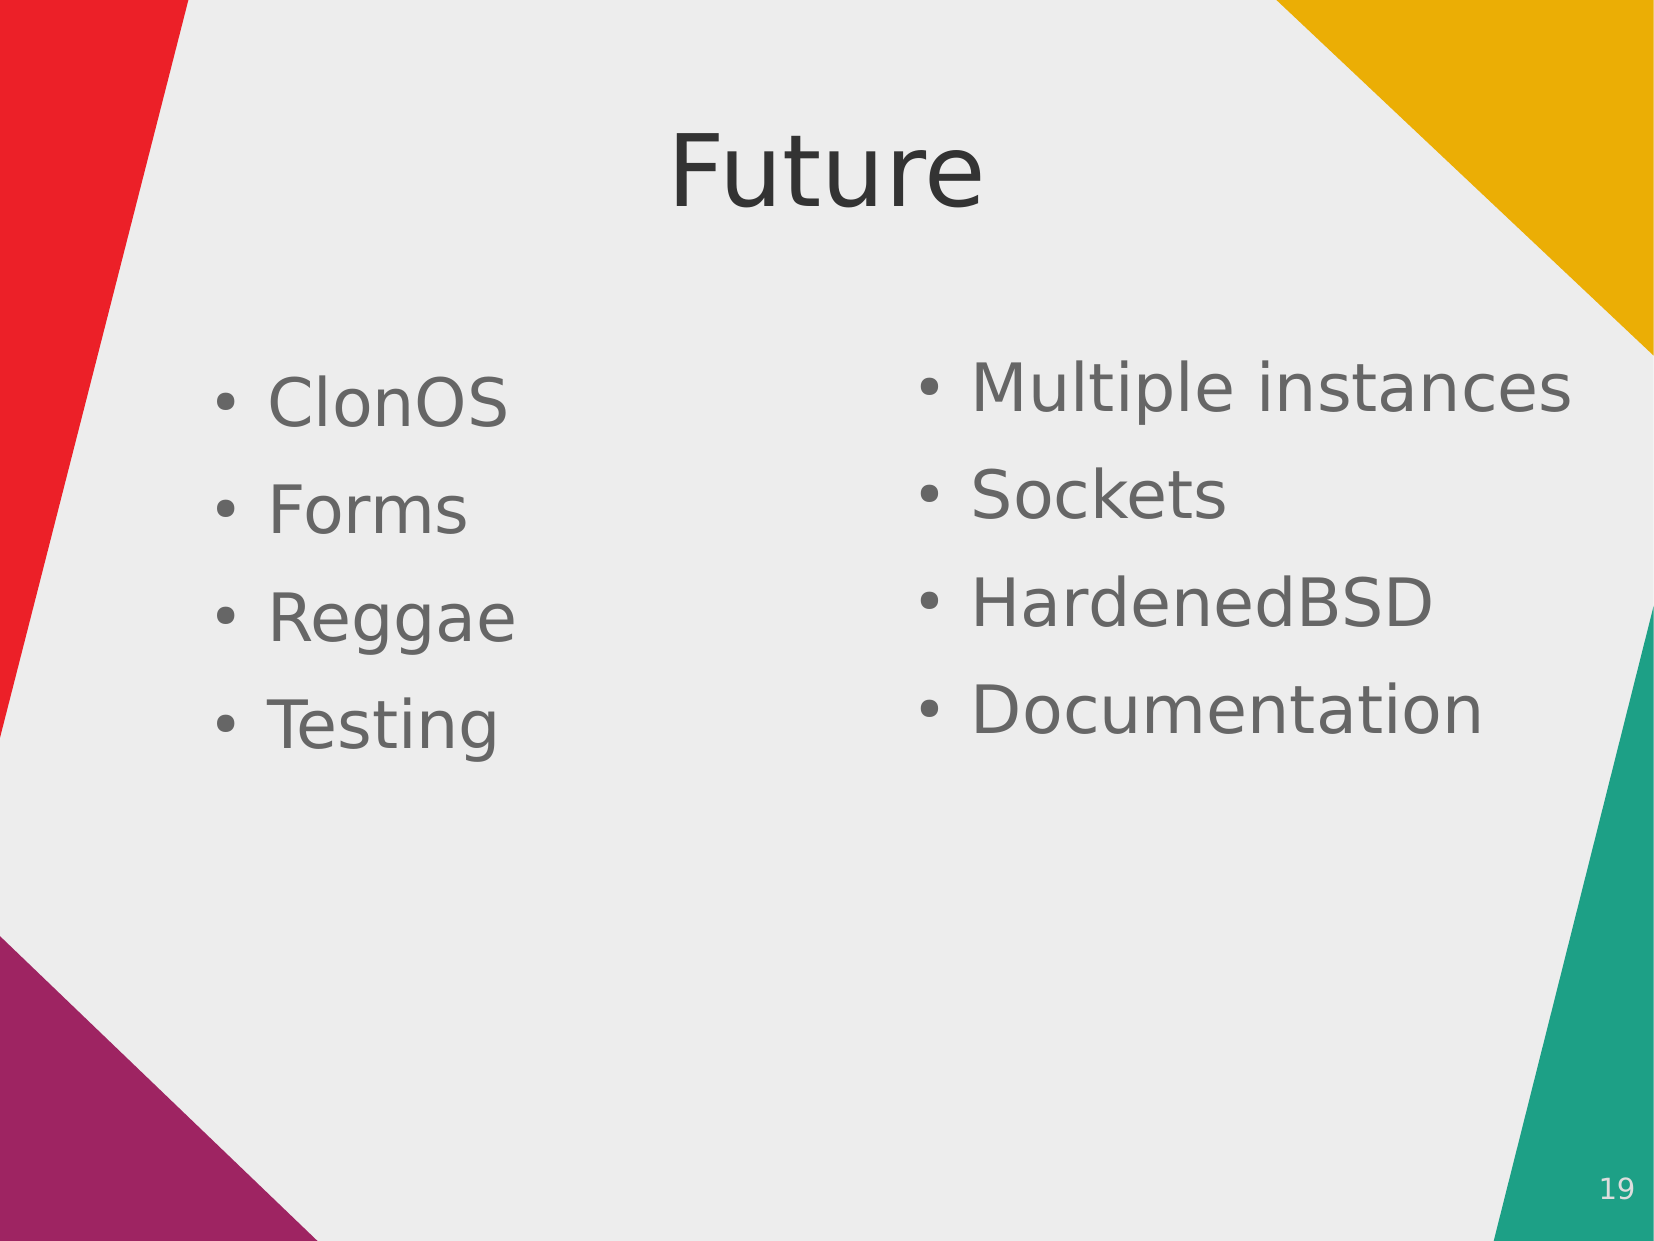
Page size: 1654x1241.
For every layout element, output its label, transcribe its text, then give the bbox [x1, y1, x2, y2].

list Multiple instances Sockets HardenedBSD Documentation [900, 349, 1619, 991]
list ClonOS Forms Reggae Testing [196, 364, 646, 1006]
title Future [114, 55, 1539, 288]
